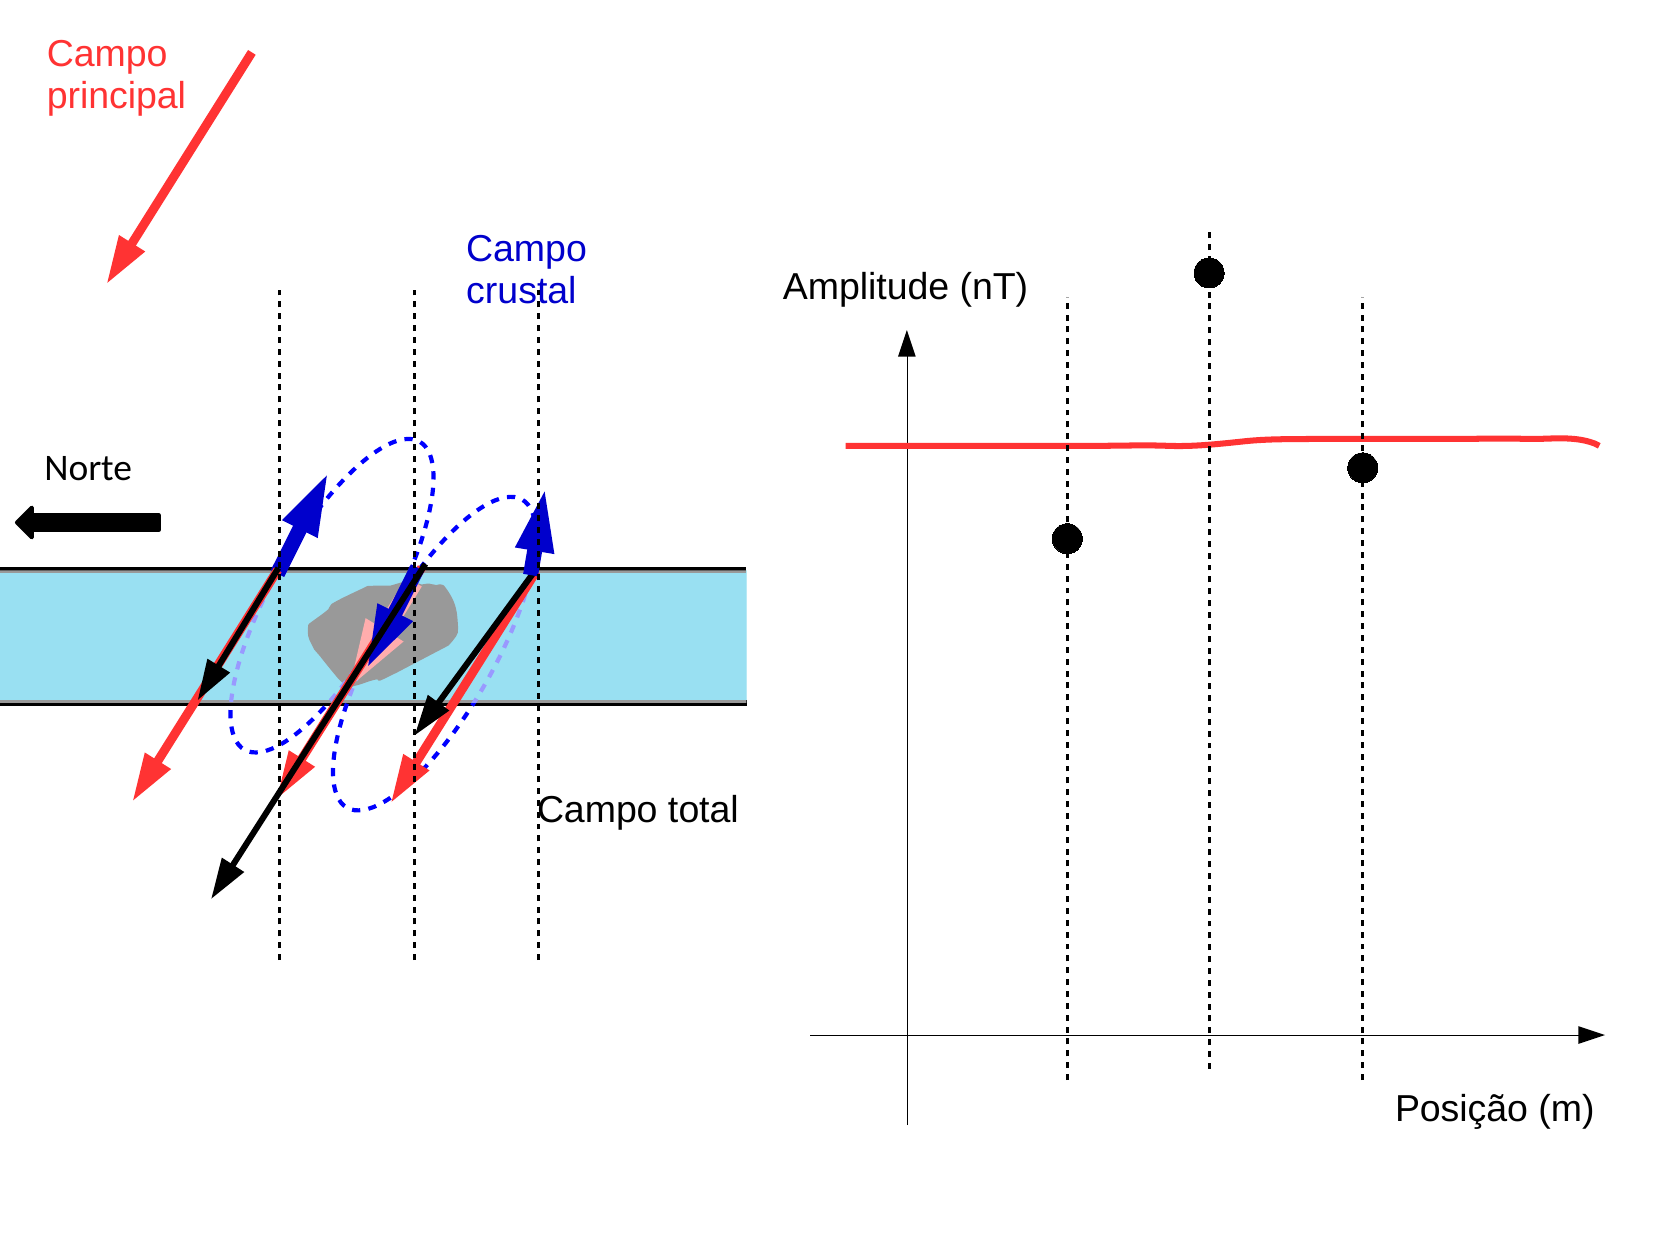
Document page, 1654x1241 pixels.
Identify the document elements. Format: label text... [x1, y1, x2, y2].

text_box [17, 507, 159, 538]
text_box [443, 667, 470, 703]
text_box [1347, 452, 1378, 483]
text_box [343, 570, 527, 703]
text_box [460, 570, 747, 703]
text_box Campo crustal [451, 220, 677, 319]
text_box [1052, 523, 1083, 554]
text_box [201, 570, 407, 703]
text_box [1194, 258, 1225, 288]
text_box [0, 570, 271, 703]
text_box Amplitude (nT) [768, 258, 1044, 316]
text_box Campo total [522, 781, 791, 838]
text_box Norte [17, 435, 160, 496]
text_box Campo principal [32, 25, 257, 124]
text_box Posição (m) [1380, 1080, 1610, 1137]
